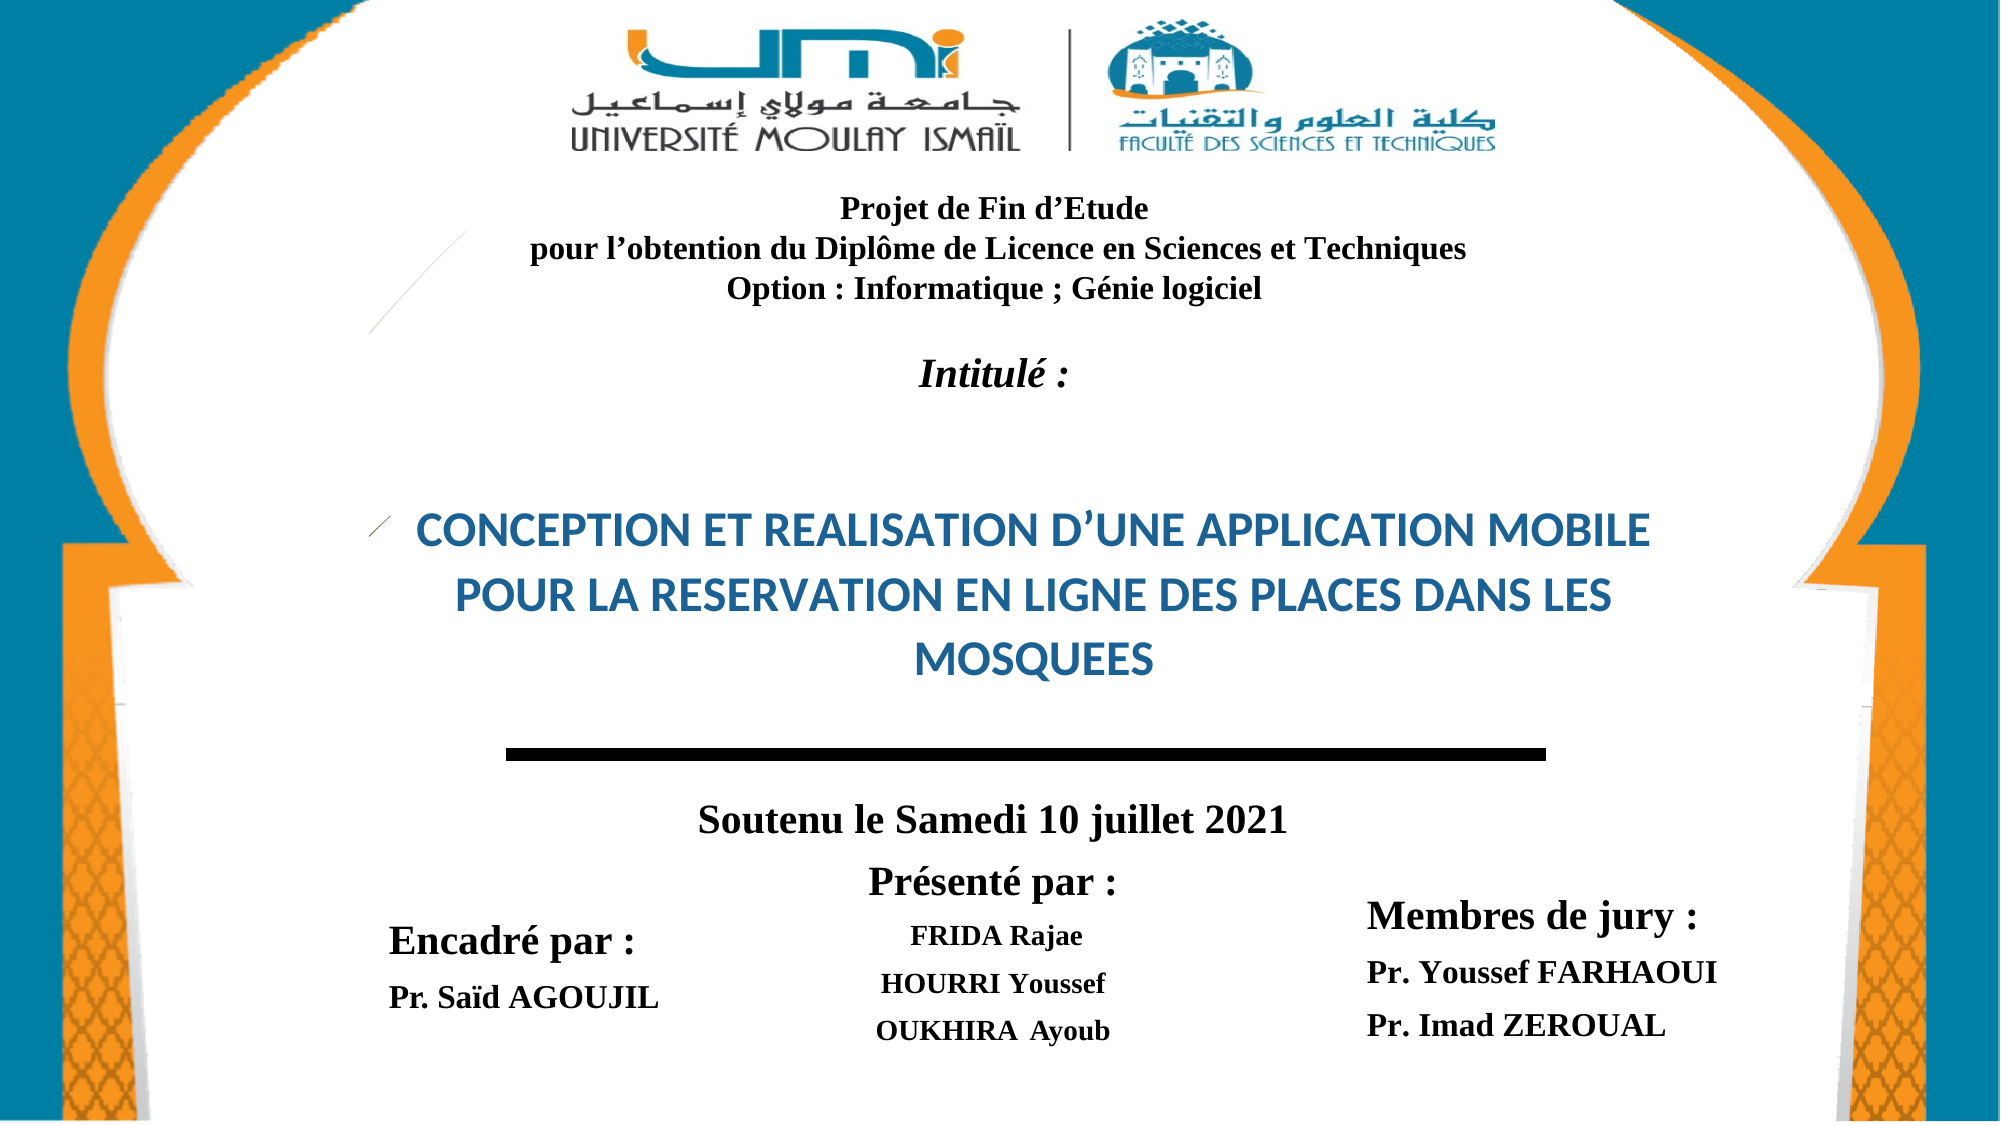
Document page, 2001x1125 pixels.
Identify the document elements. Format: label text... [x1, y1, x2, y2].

picture [1613, 0, 2000, 1125]
picture [0, 0, 369, 1125]
picture [572, 19, 1495, 151]
text_box Encadré par : Pr. Saïd AGOUJIL [373, 905, 681, 1125]
text_box Membres de jury : Pr. Youssef FARHAOUI Pr. Imad ZEROUAL [1351, 880, 1613, 1052]
text_box CONCEPTION ET REALISATION D’UNE APPLICATION MOBILE POUR LA RESERVATION EN LIGNE DES PLACES DANS LES MOSQUEES [369, 485, 1613, 774]
text_box Projet de Fin d’Etude pour l’obtention du Diplôme de Licence en Sciences et Techniques Option : Informatique ; Génie logiciel Intitulé : [477, 179, 1483, 485]
text_box Soutenu le Samedi 10 juillet 2021 Présenté par : FRIDA Rajae HOURRI Youssef OUKHIRA Ayoub [681, 784, 1305, 1125]
